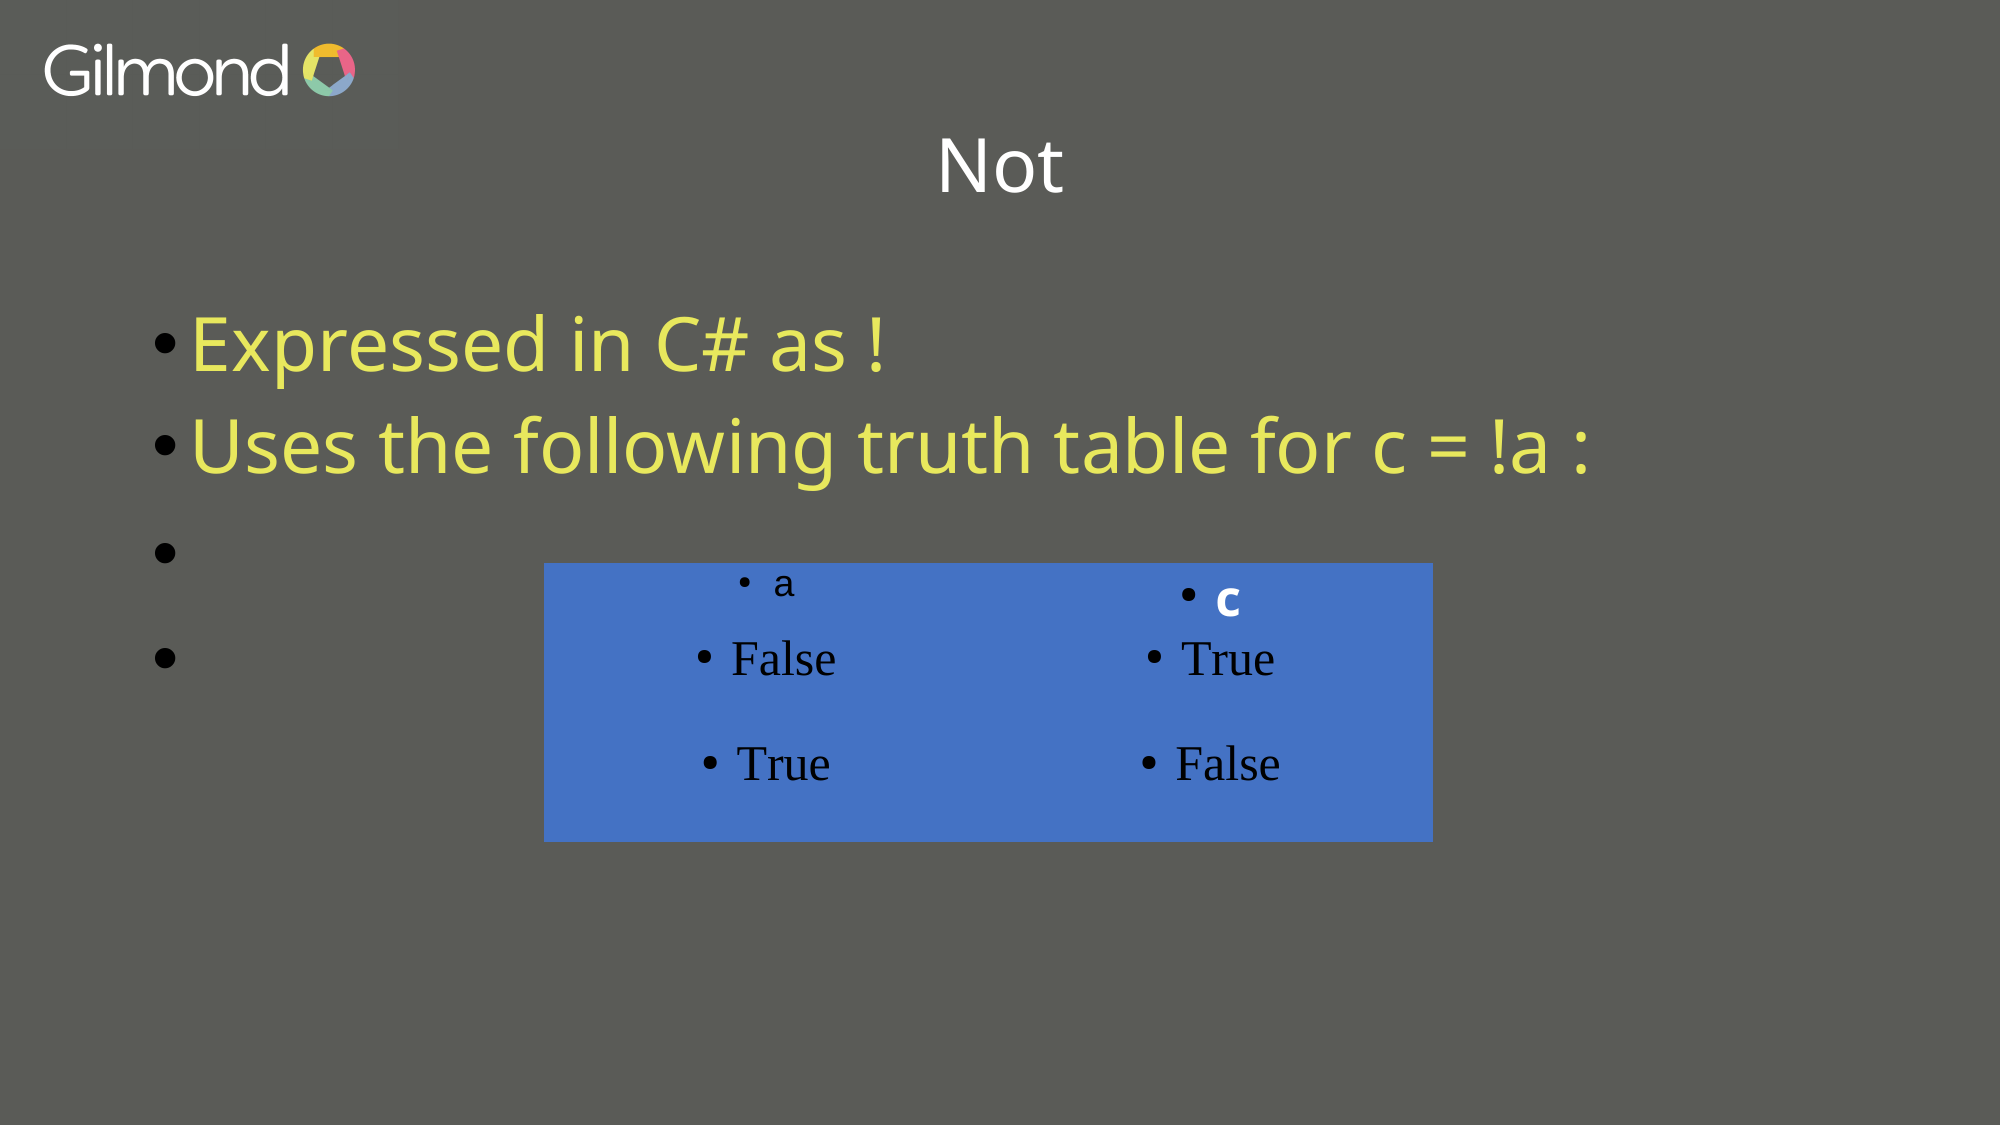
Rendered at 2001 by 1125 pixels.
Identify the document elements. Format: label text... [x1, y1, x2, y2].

table_header a [544, 563, 988, 631]
list Expressed in C# as ! Uses the following truth table for c = !a : [137, 299, 1863, 1014]
table_header c [988, 563, 1433, 631]
table_cell True [544, 736, 988, 842]
table_cell False [544, 631, 988, 736]
table_cell True [988, 631, 1433, 736]
table_cell False [988, 736, 1433, 842]
title Not [137, 59, 1863, 278]
picture [0, 0, 399, 149]
